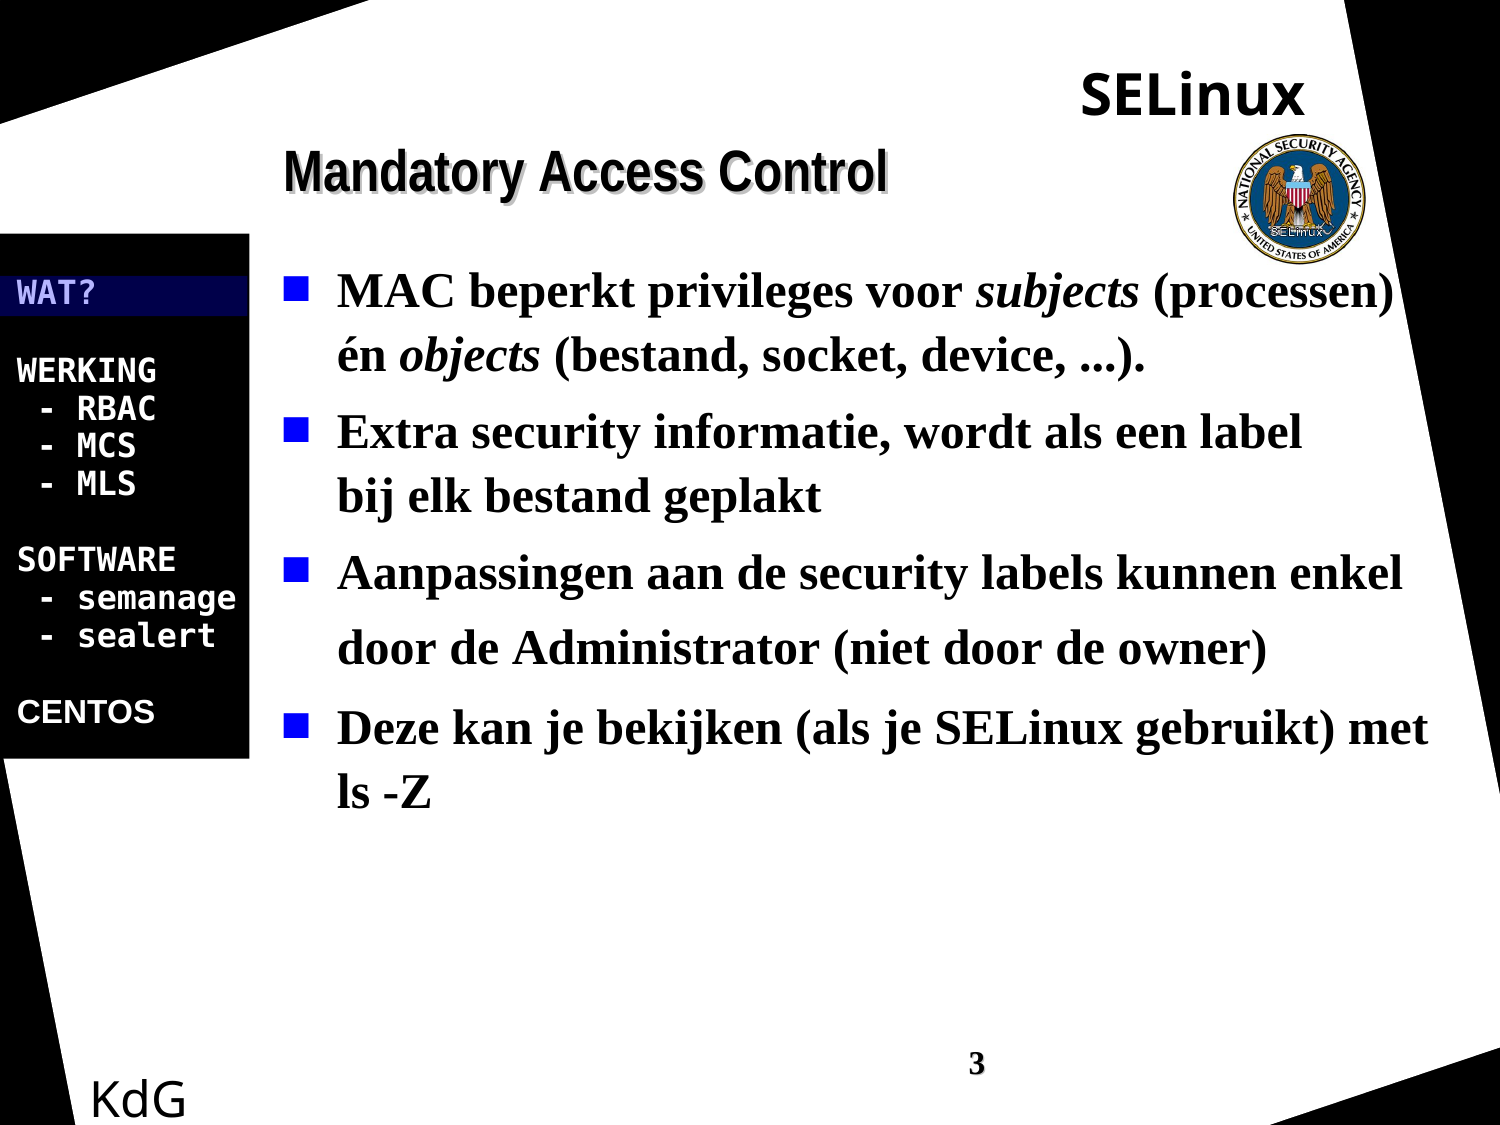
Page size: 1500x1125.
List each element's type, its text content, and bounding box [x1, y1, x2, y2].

text_box [0, 275, 248, 317]
title Mandatory Access Control [268, 41, 1415, 246]
picture [1233, 134, 1366, 265]
list MAC beperkt privileges voor subjects (processen) én objects (bestand, socket, device, ...). Extra security informatie, wordt als een label bij elk bestand geplakt Aanpassingen aan de security labels kunnen enkel door de Administrator (niet door de owner)‏ Deze kan je bekijken (als je SELinux gebruikt) met ls -Z [268, 246, 1468, 991]
